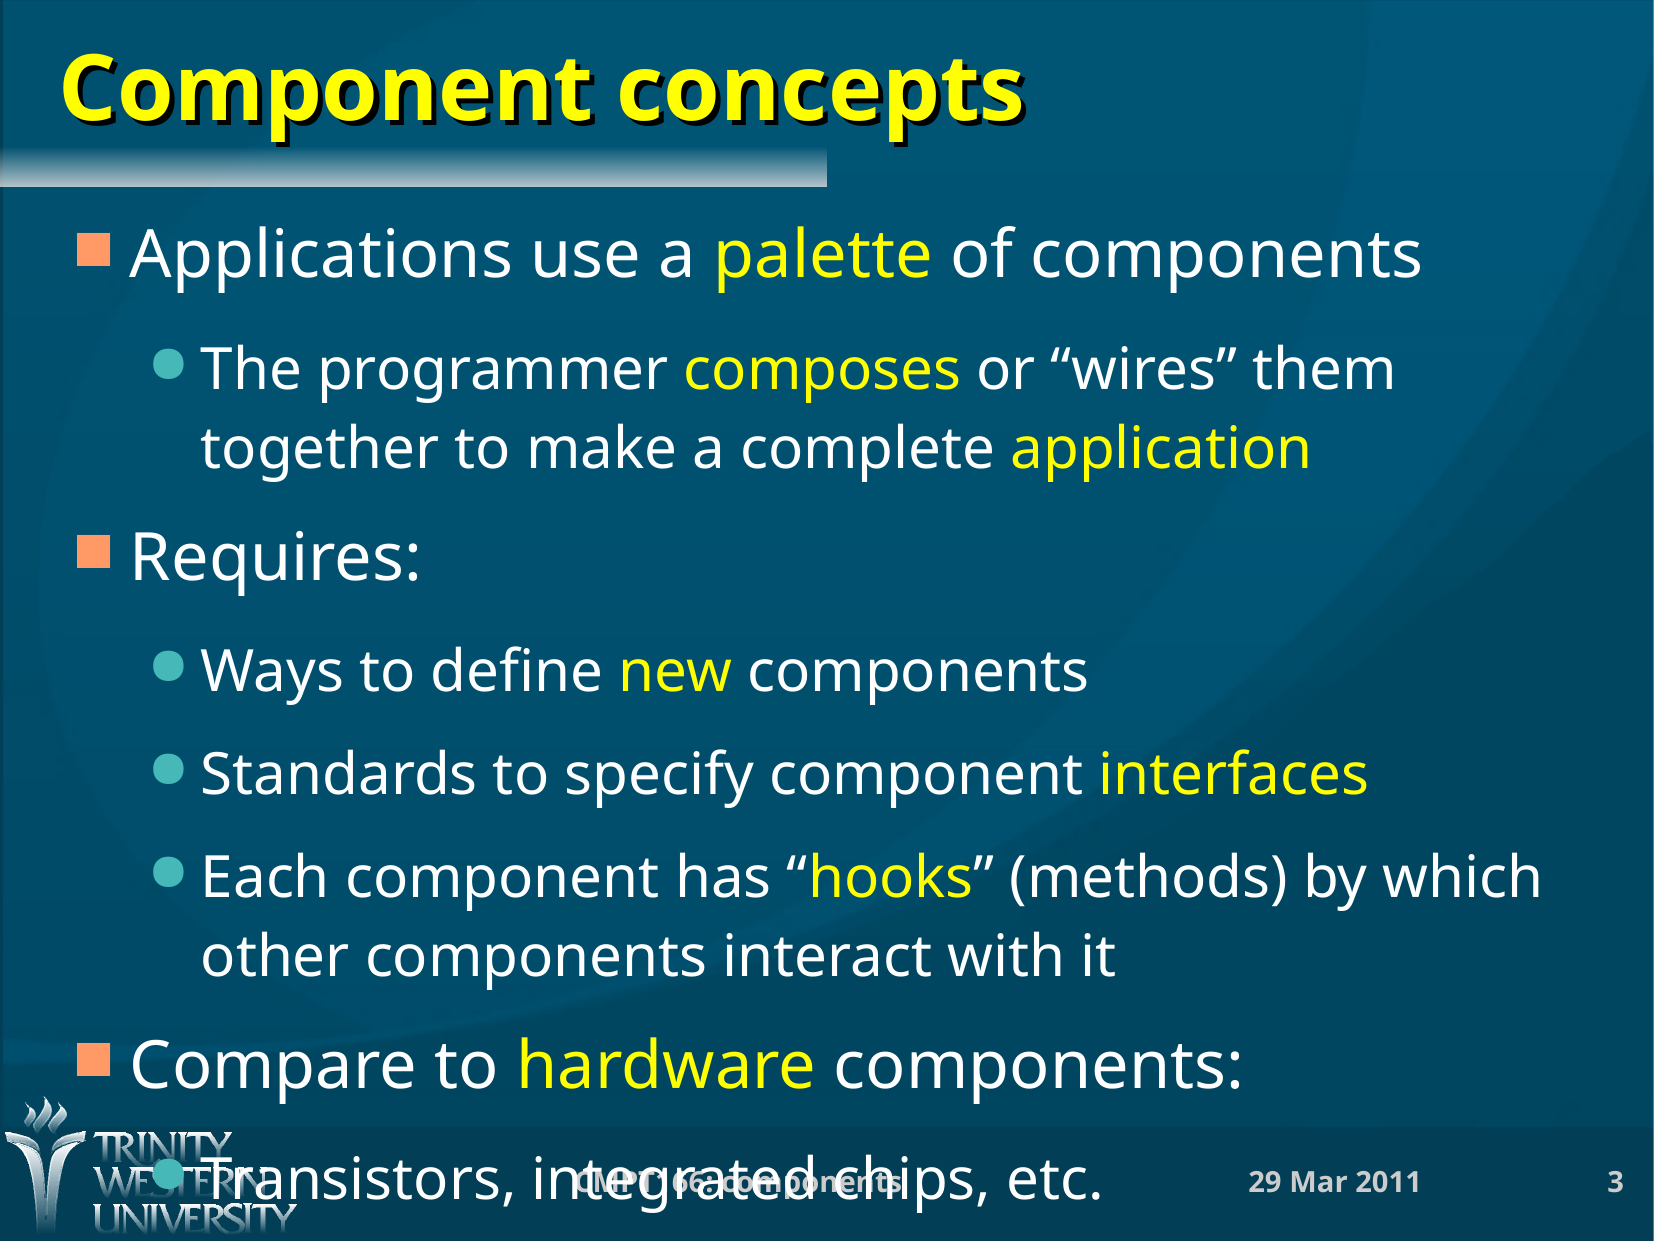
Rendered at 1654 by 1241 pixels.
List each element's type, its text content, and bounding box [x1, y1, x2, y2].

list Applications use a palette of components The programmer composes or “wires” them together to make a complete application Requires: Ways to define new components Standards to specify component interfaces Each component has “hooks” (methods) by which other components interact with it Compare to hardware components: Transistors, integrated chips, etc. [59, 206, 1625, 1098]
picture [38, 1227, 54, 1232]
title Component concepts [59, 19, 1595, 148]
text_box Client Browser [0, 154, 827, 158]
